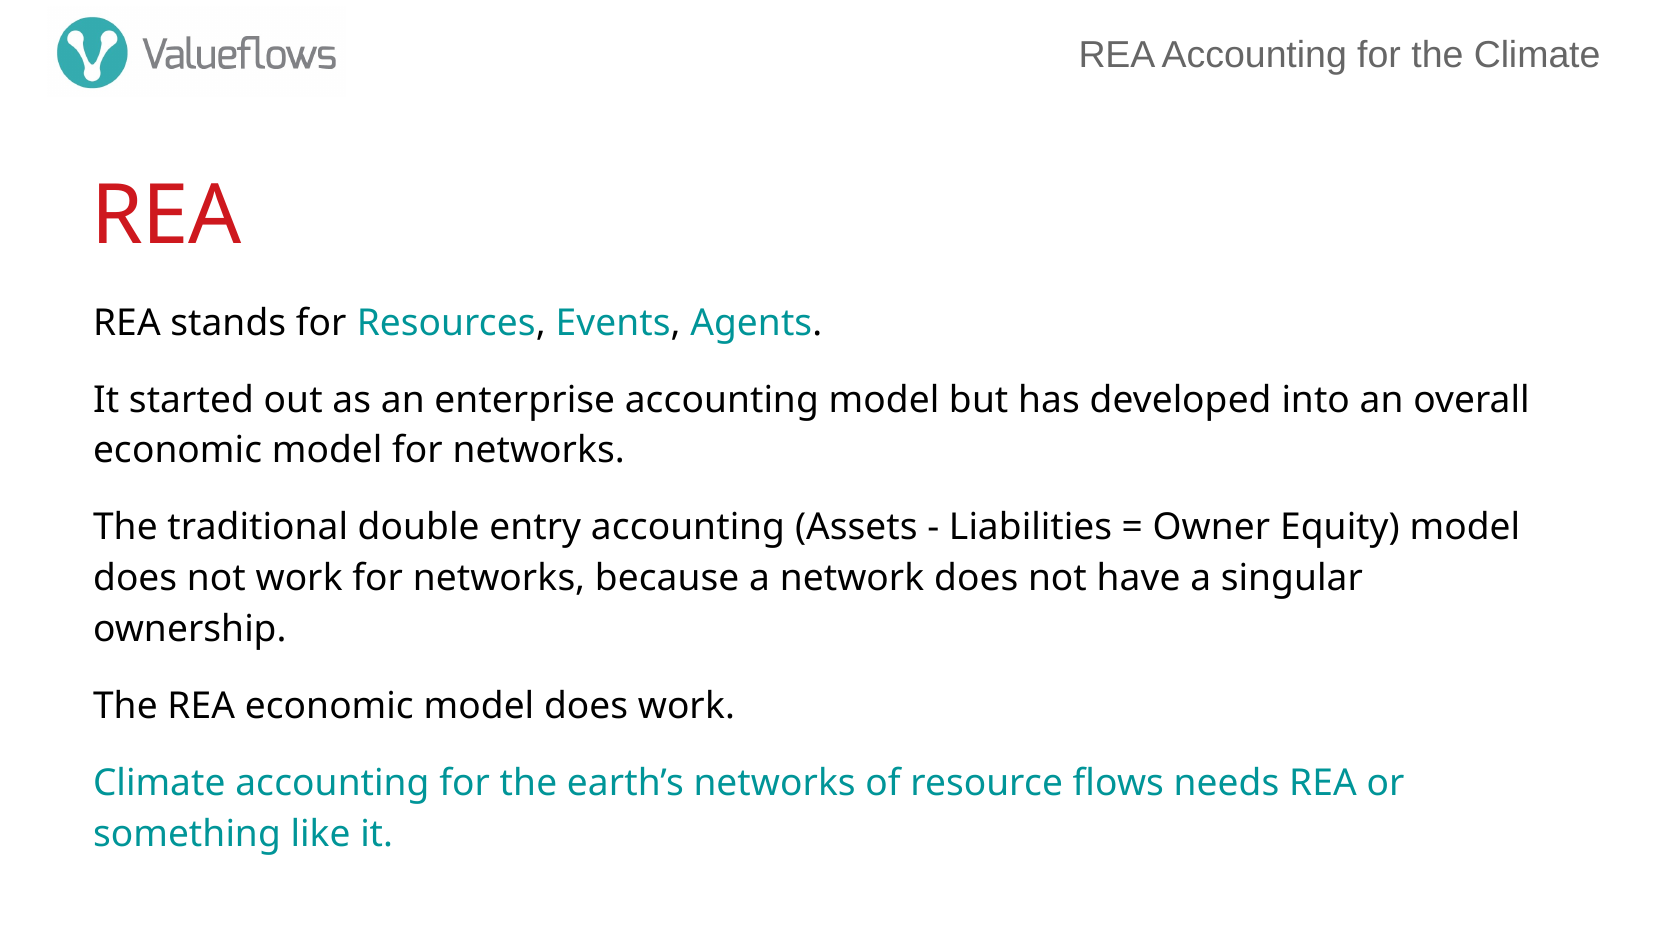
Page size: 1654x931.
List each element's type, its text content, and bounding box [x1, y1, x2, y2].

list REA stands for Resources, Events, Agents. It started out as an enterprise accounting model but has developed into an overall economic model for networks. The traditional double entry accounting (Assets - Liabilities = Owner Equity) model does not work for networks, because a network does not have a singular ownership. The REA economic model does work. Climate accounting for the earth’s networks of resource flows needs REA or something like it. [93, 295, 1559, 858]
text_box REA Accounting for the Climate [1063, 26, 1630, 84]
text_box REA [76, 147, 1007, 246]
picture [47, 6, 346, 97]
